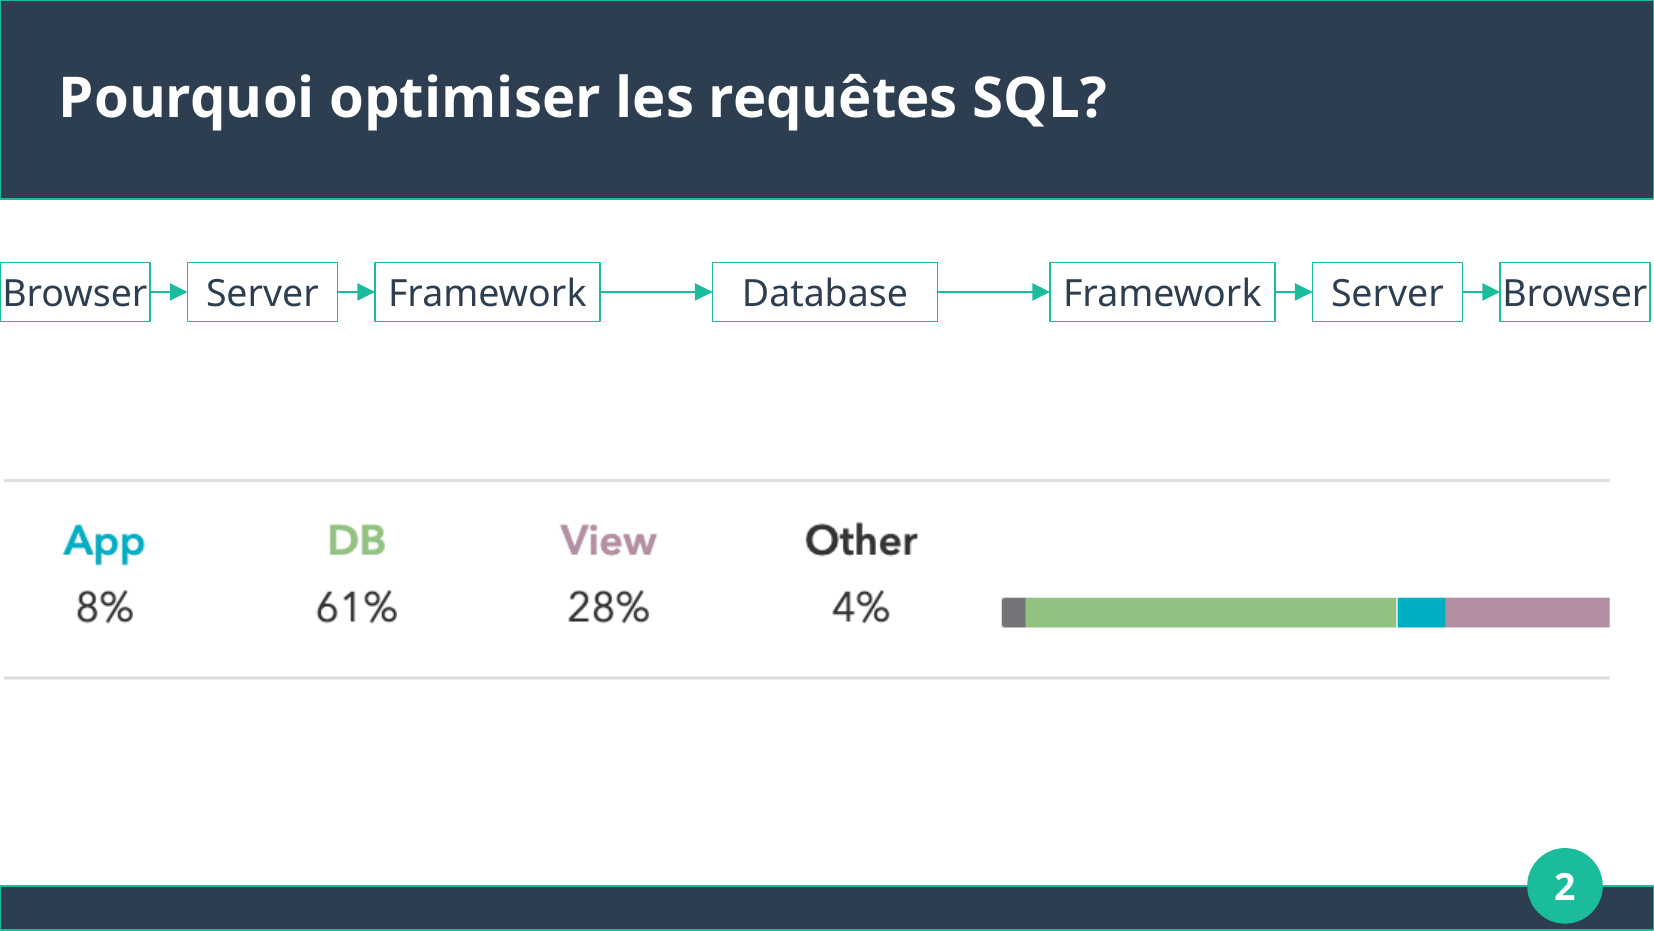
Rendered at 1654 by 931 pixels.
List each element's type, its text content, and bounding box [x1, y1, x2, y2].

title Pourquoi optimiser les requêtes SQL? [59, 37, 1595, 155]
text_box Server [1312, 262, 1463, 322]
text_box Framework [1050, 262, 1276, 322]
text_box Database [712, 262, 938, 322]
picture [4, 414, 1654, 788]
text_box Framework [375, 262, 601, 322]
text_box Browser [1500, 262, 1651, 322]
text_box Browser [0, 262, 151, 322]
text_box Server [187, 262, 338, 322]
